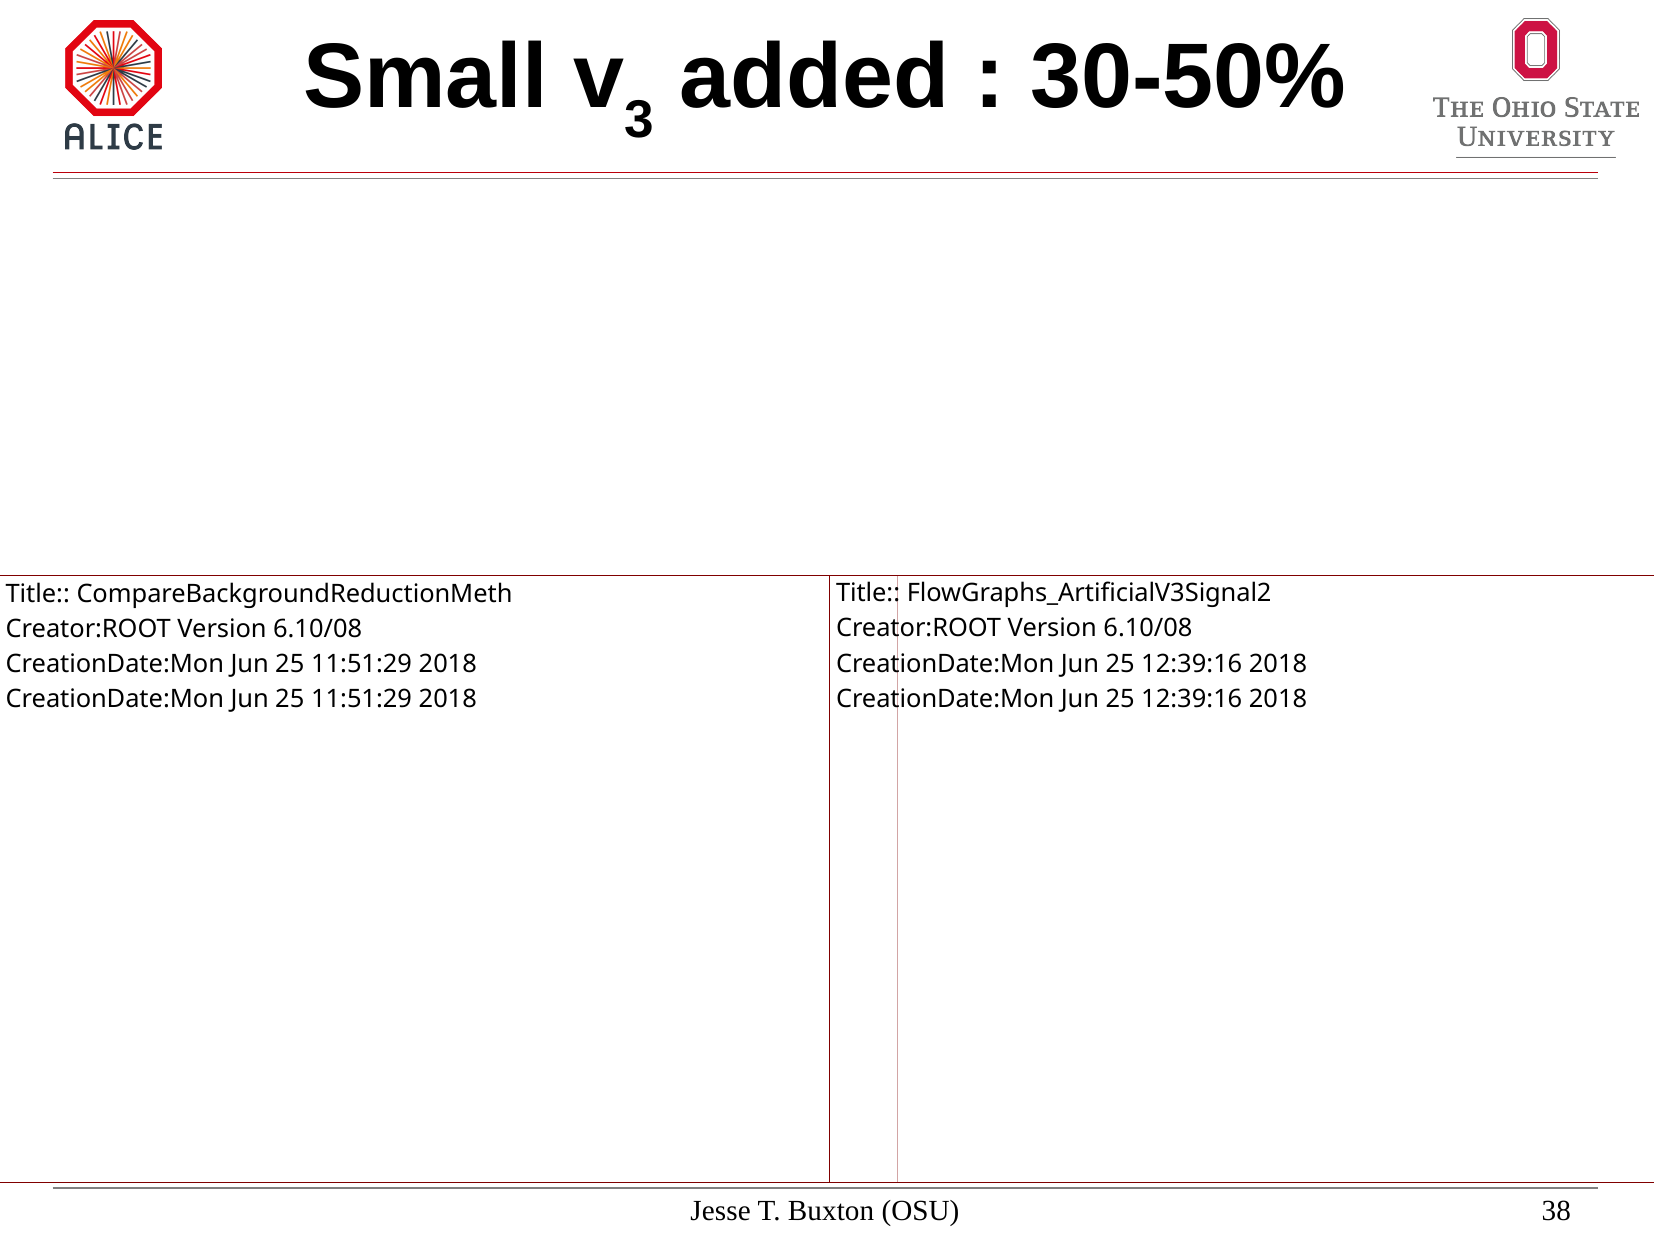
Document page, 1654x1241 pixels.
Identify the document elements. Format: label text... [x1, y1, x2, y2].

title Small v3 added : 30-50% [137, 1, 1513, 172]
picture [1513, 5, 1642, 171]
picture [65, 20, 137, 150]
picture [0, 573, 1654, 1183]
